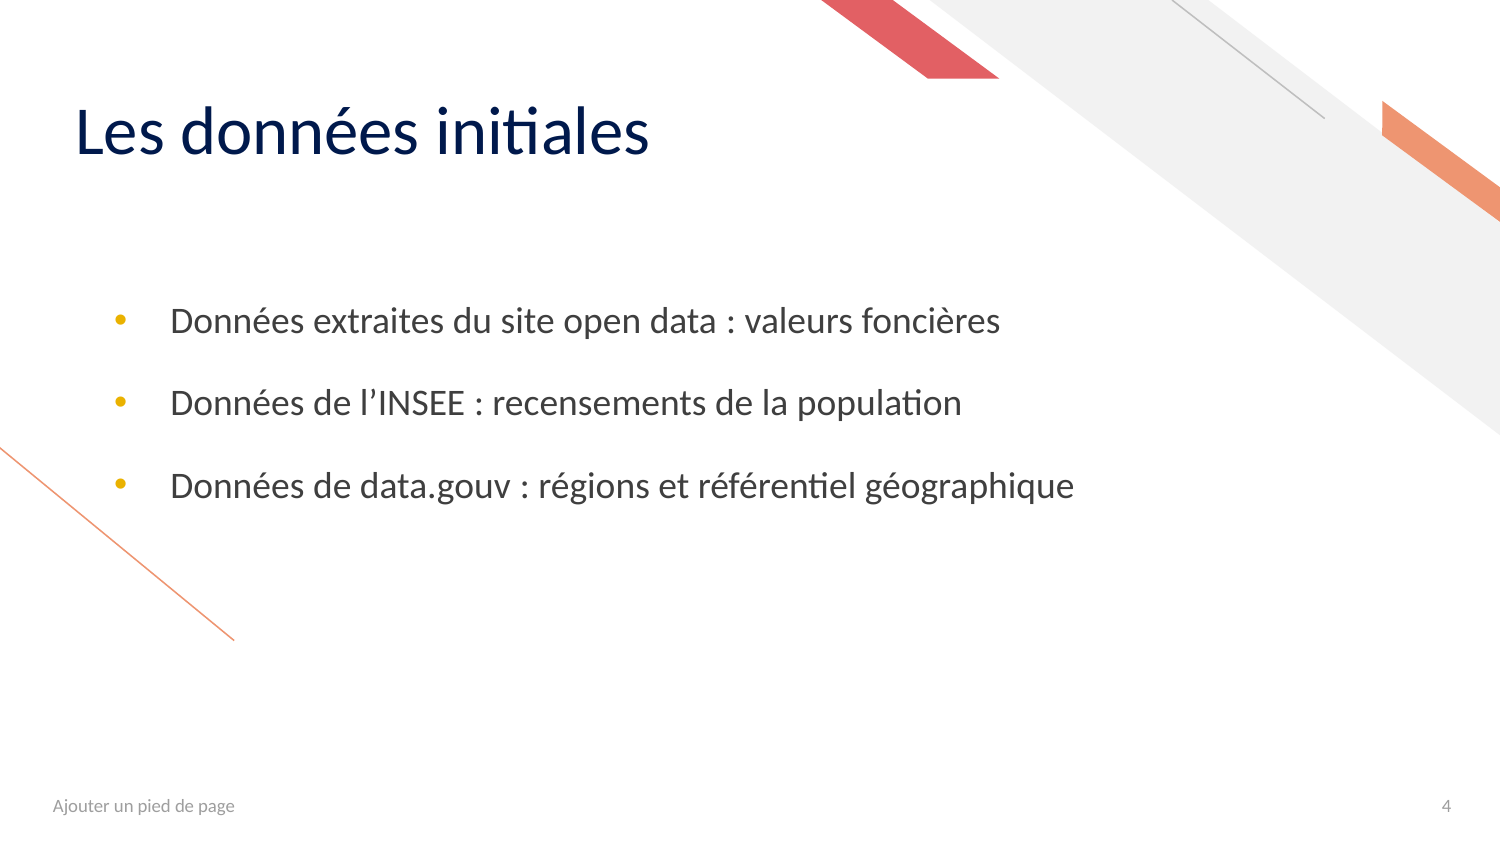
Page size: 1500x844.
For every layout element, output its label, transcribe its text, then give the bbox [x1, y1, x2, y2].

slide_number <numéro> [1371, 782, 1463, 827]
footer Ajouter un pied de page [41, 782, 548, 827]
list Données extraites du site open data : valeurs foncières Données de l’INSEE : recensements de la population Données de data.gouv : régions et référentiel géographique [84, 218, 1173, 587]
title Les données initiales [63, 25, 834, 167]
